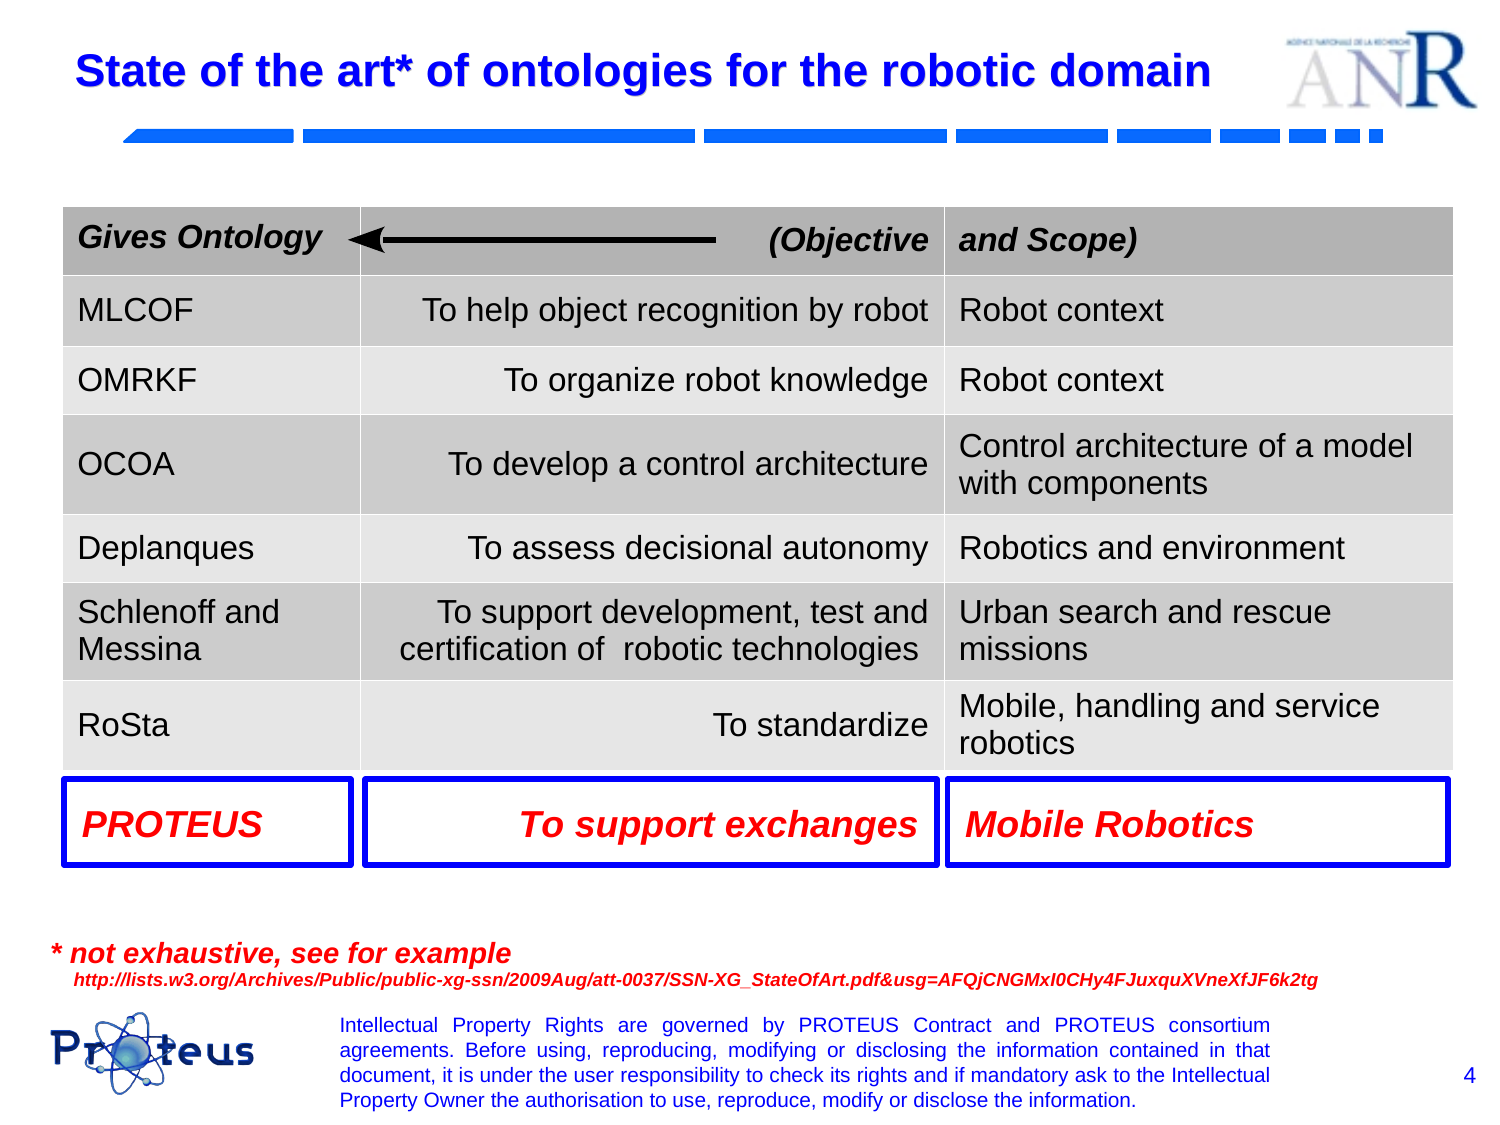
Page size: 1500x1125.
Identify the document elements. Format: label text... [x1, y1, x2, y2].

table_cell Urban search and rescue missions [945, 583, 1453, 680]
table_cell Robot context [945, 347, 1453, 414]
title State of the art* of ontologies for the robotic domain [23, 11, 1264, 130]
table_cell Control architecture of a model with components [945, 415, 1453, 514]
table_cell To help object recognition by robot [361, 276, 944, 346]
table_cell Robotics and environment [945, 515, 1453, 582]
text_box Mobile Robotics [947, 779, 1449, 865]
table_header and Scope) [945, 207, 1453, 275]
table_cell OCOA [63, 415, 360, 514]
text_box To support exchanges [365, 779, 937, 865]
text_box * not exhaustive, see for example http://lists.w3.org/Archives/Public/public-xg-ssn/2009Aug/att-0037/SSN-XG_StateOfArt.pdf&usg=AFQjCNGMxI0CHy4FJuxquXVneXfJF6k2tg [50, 937, 1390, 991]
table_cell Deplanques [63, 515, 360, 582]
picture [35, 1003, 272, 1101]
table_cell To develop a control architecture [361, 415, 944, 514]
picture [1281, 27, 1484, 115]
table_cell MLCOF [63, 276, 360, 346]
table_header (Objective [361, 207, 944, 275]
text_box PROTEUS [64, 779, 351, 865]
table_cell To standardize [361, 681, 944, 770]
table_cell Schlenoff and Messina [63, 583, 360, 680]
table_cell RoSta [63, 681, 360, 770]
table_cell Robot context [945, 276, 1453, 346]
table_cell OMRKF [63, 347, 360, 414]
table_cell To organize robot knowledge [361, 347, 944, 414]
table_header Gives Ontology [63, 207, 360, 275]
table_cell To support development, test and certification of robotic technologies [361, 583, 944, 680]
table_cell Mobile, handling and service robotics [945, 681, 1453, 770]
table_cell To assess decisional autonomy [361, 515, 944, 582]
